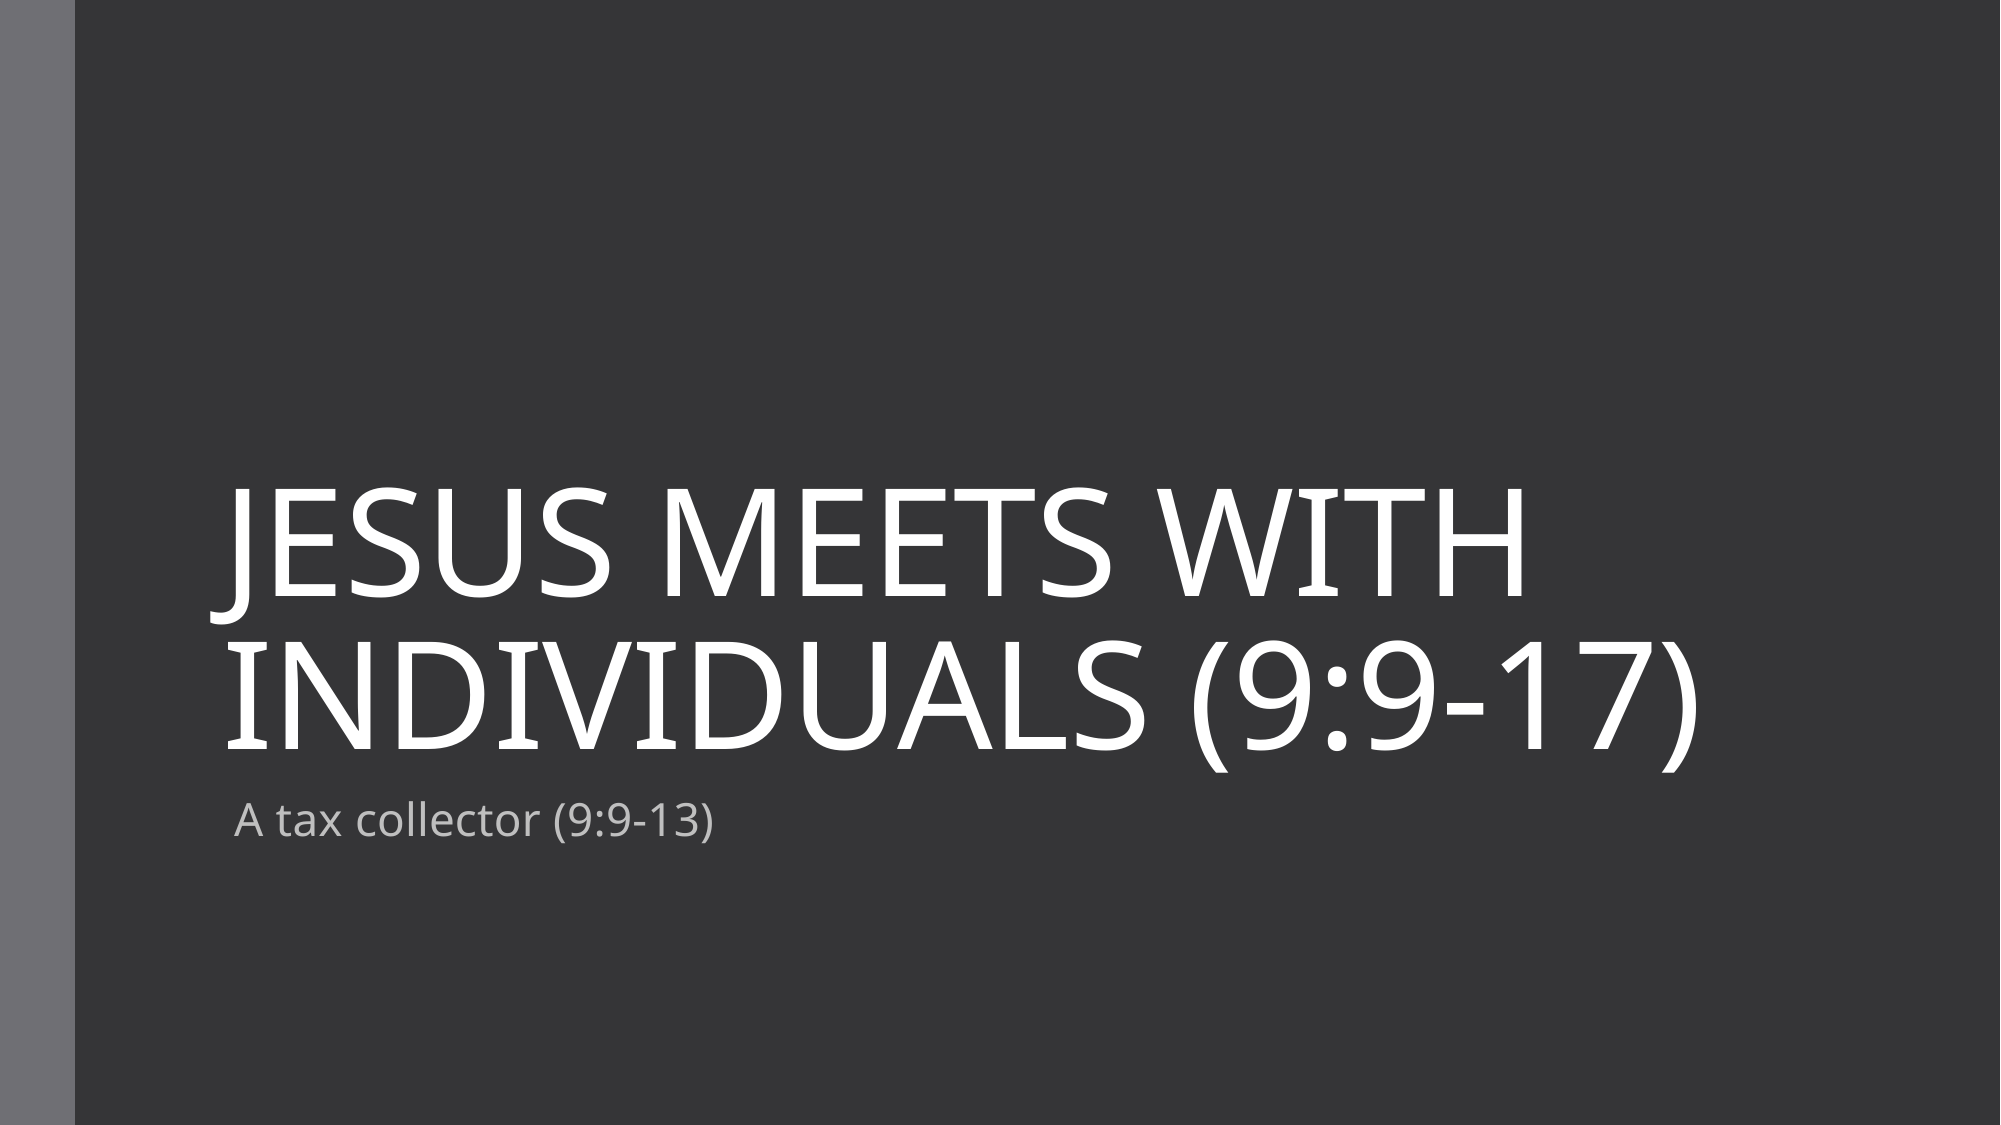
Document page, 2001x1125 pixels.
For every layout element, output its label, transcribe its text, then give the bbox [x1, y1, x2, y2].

subtitle A tax collector (9:9-13) [206, 787, 1752, 1066]
title JESUS MEETS WITH INDIVIDUALS (9:9-17) [206, 124, 1752, 787]
